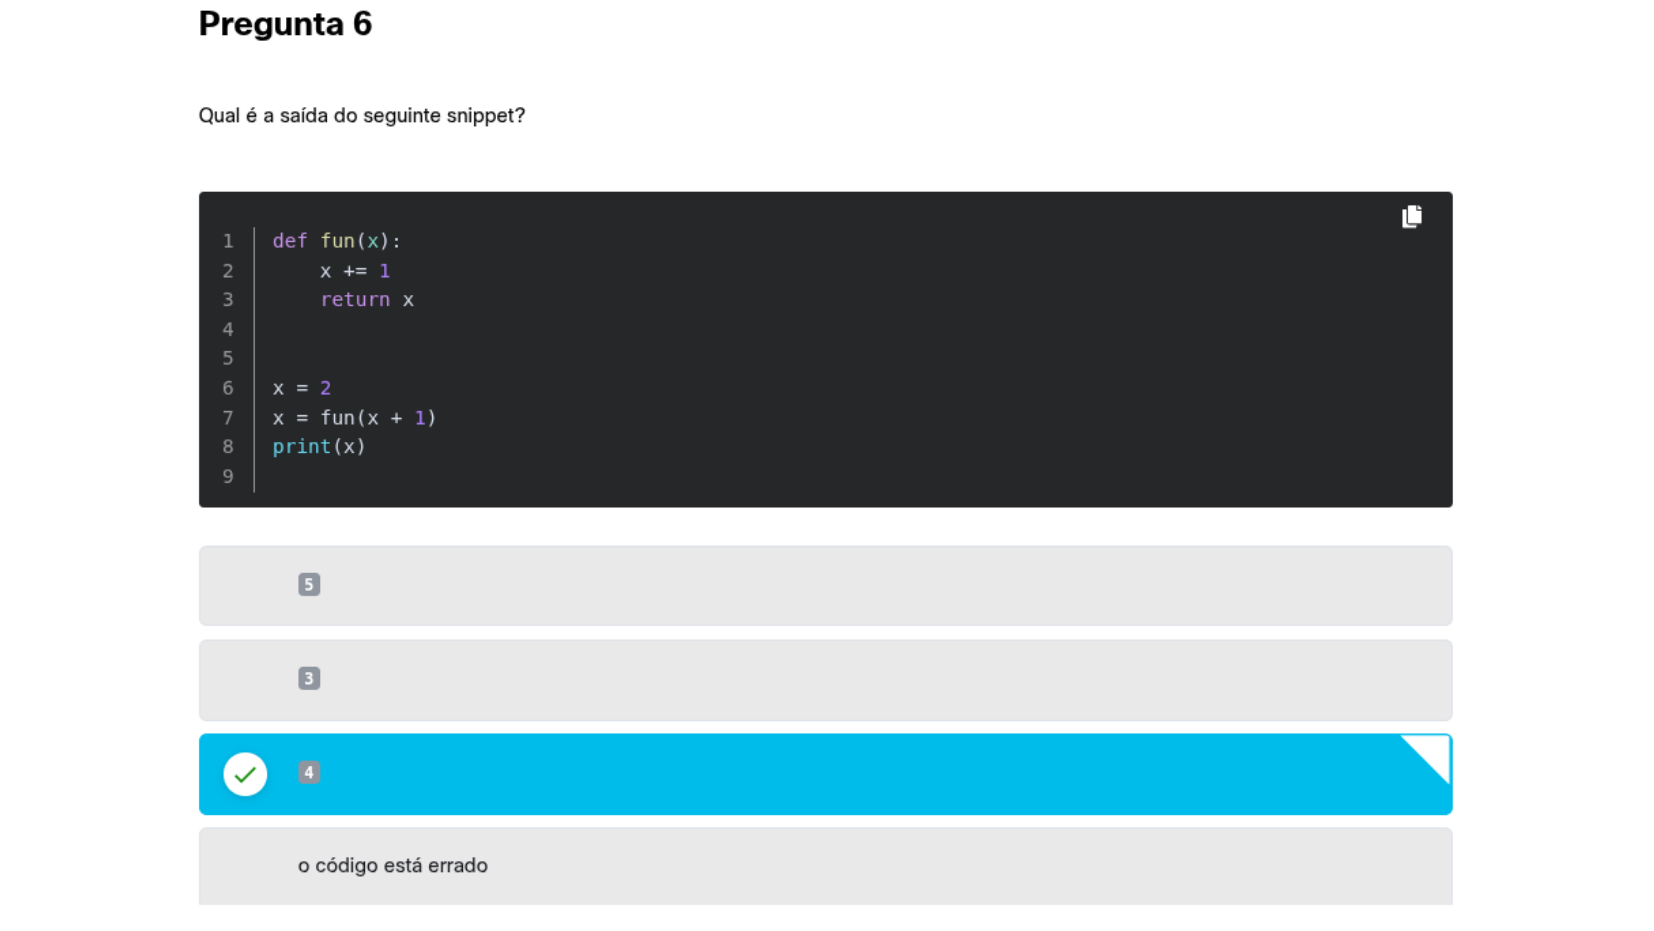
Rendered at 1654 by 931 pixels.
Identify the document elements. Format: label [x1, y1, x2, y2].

picture [187, 0, 1468, 931]
